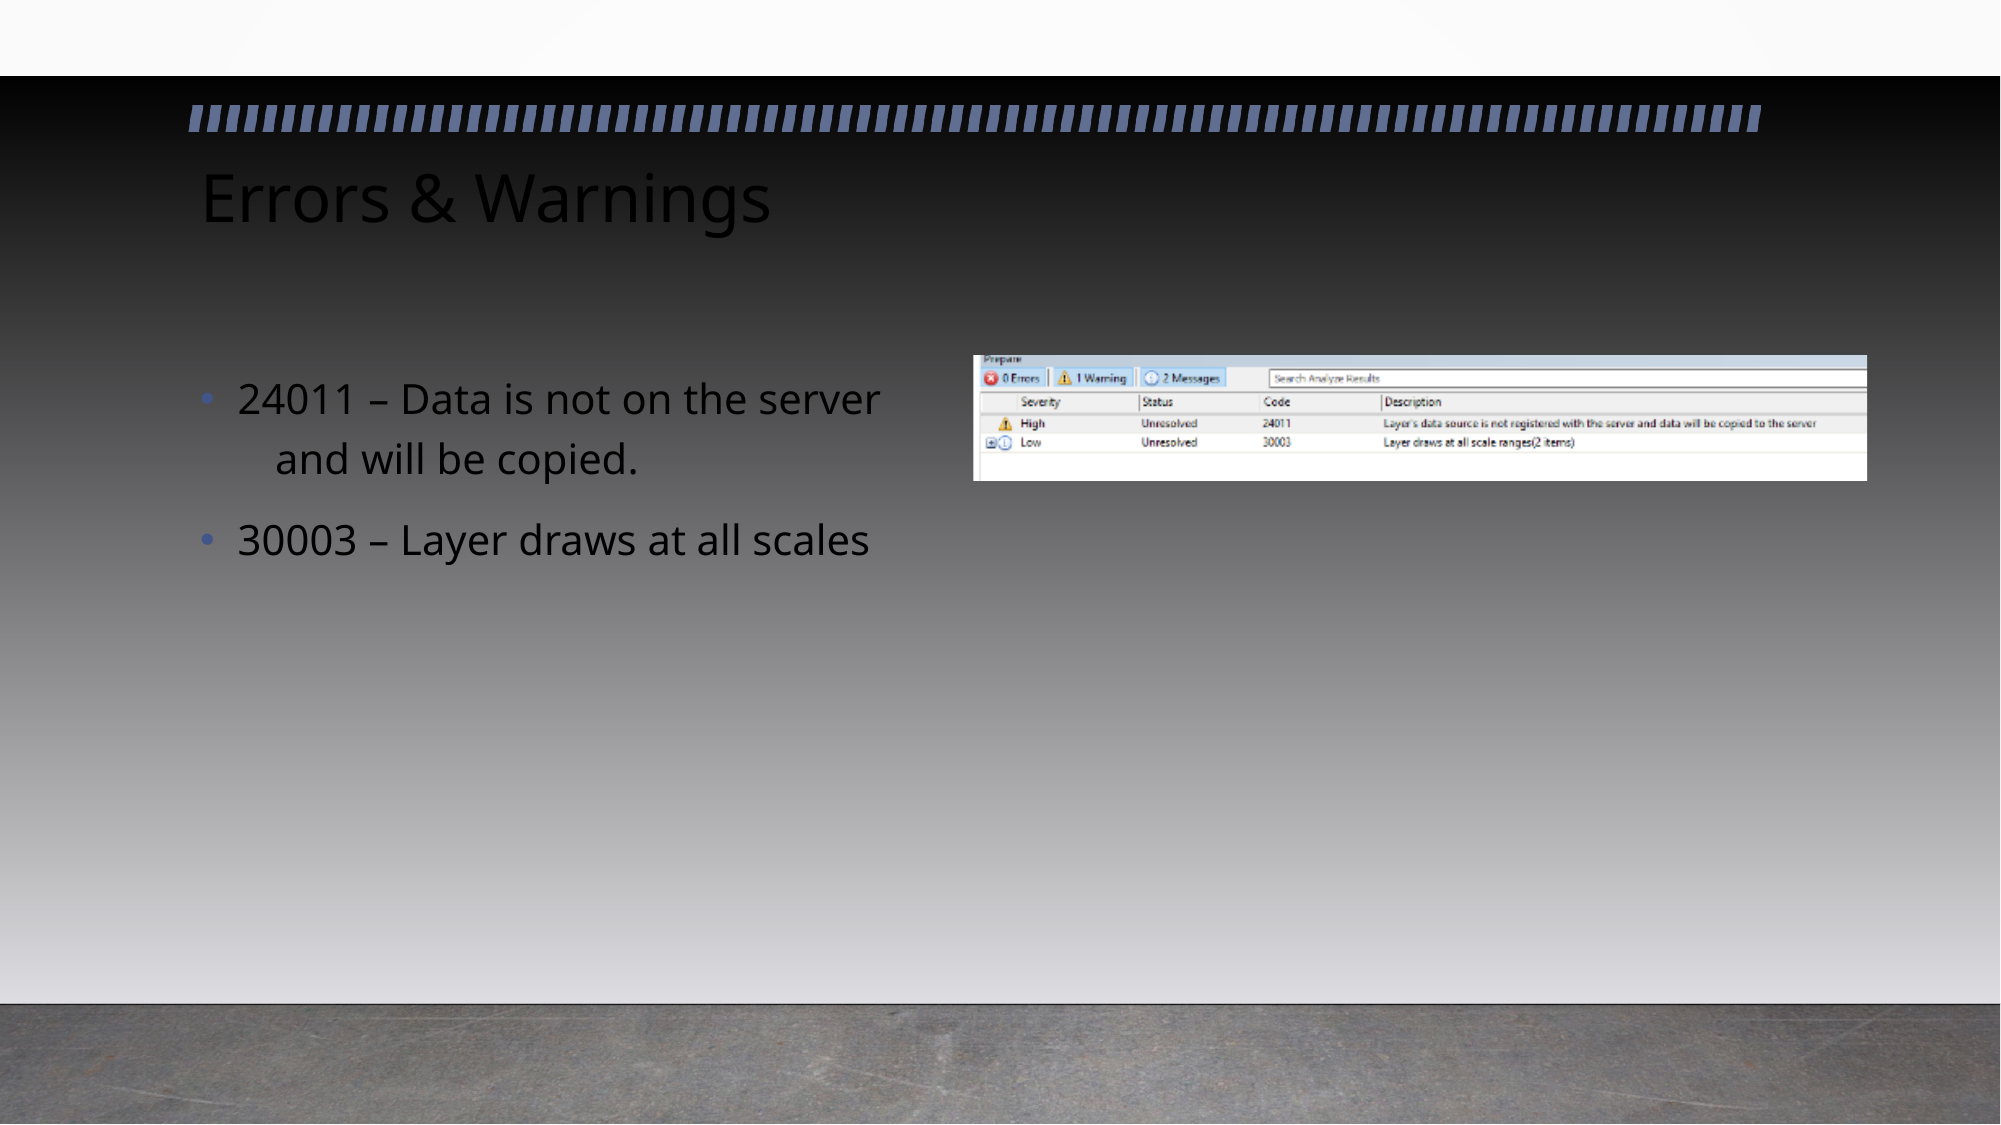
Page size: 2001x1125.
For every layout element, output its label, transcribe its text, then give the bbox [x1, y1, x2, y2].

title Errors & Warnings [185, 157, 1762, 331]
list 24011 – Data is not on the server and will be copied. 30003 – Layer draws at all scales [185, 355, 948, 896]
picture [973, 355, 1868, 481]
